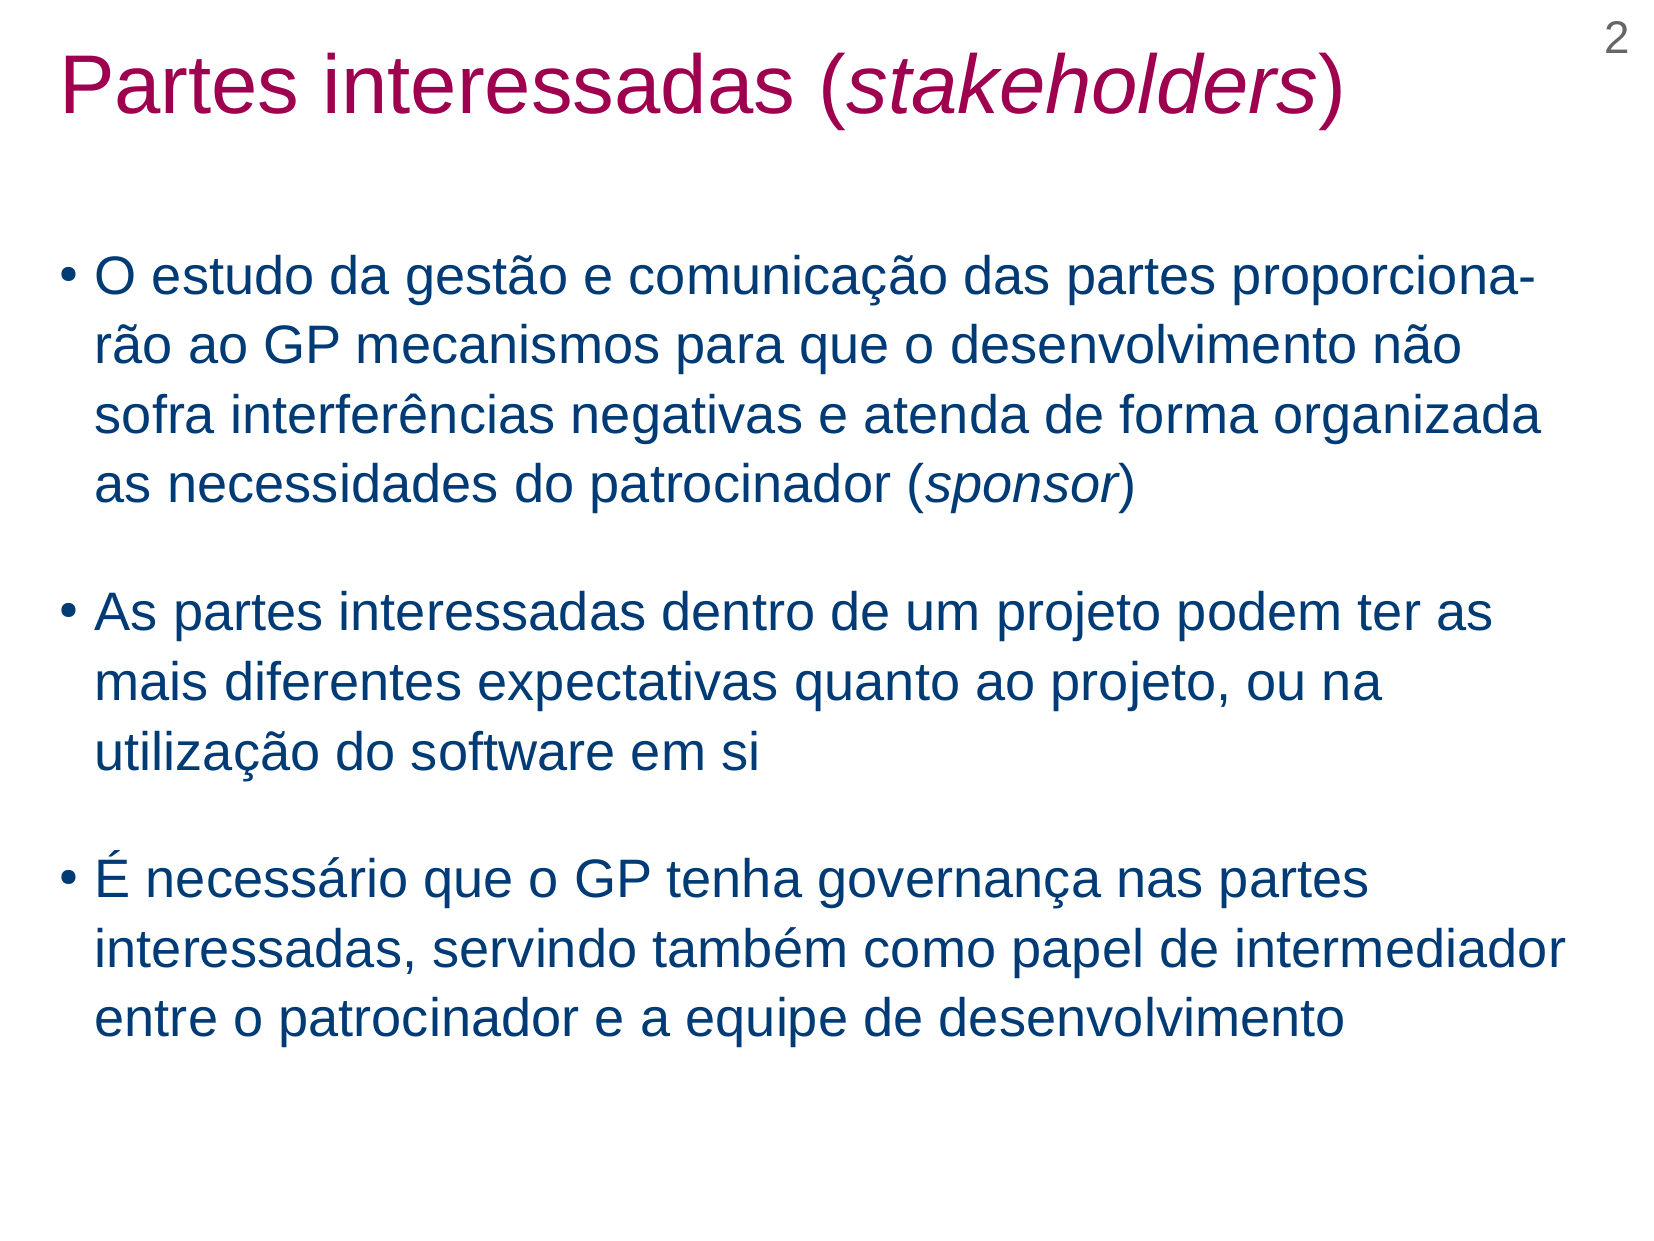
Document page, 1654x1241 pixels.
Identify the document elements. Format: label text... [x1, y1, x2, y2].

title Partes interessadas (stakeholders) [59, 29, 1595, 148]
list O estudo da gestão e comunicação das partes proporciona-rão ao GP mecanismos para que o desenvolvimento não sofra interferências negativas e atenda de forma organizada as necessidades do patrocinador (sponsor) As partes interessadas dentro de um projeto podem ter as mais diferentes expectativas quanto ao projeto, ou na utilização do software em si É necessário que o GP tenha governança nas partes interessadas, servindo também como papel de intermediador entre o patrocinador e a equipe de desenvolvimento [59, 236, 1595, 1211]
